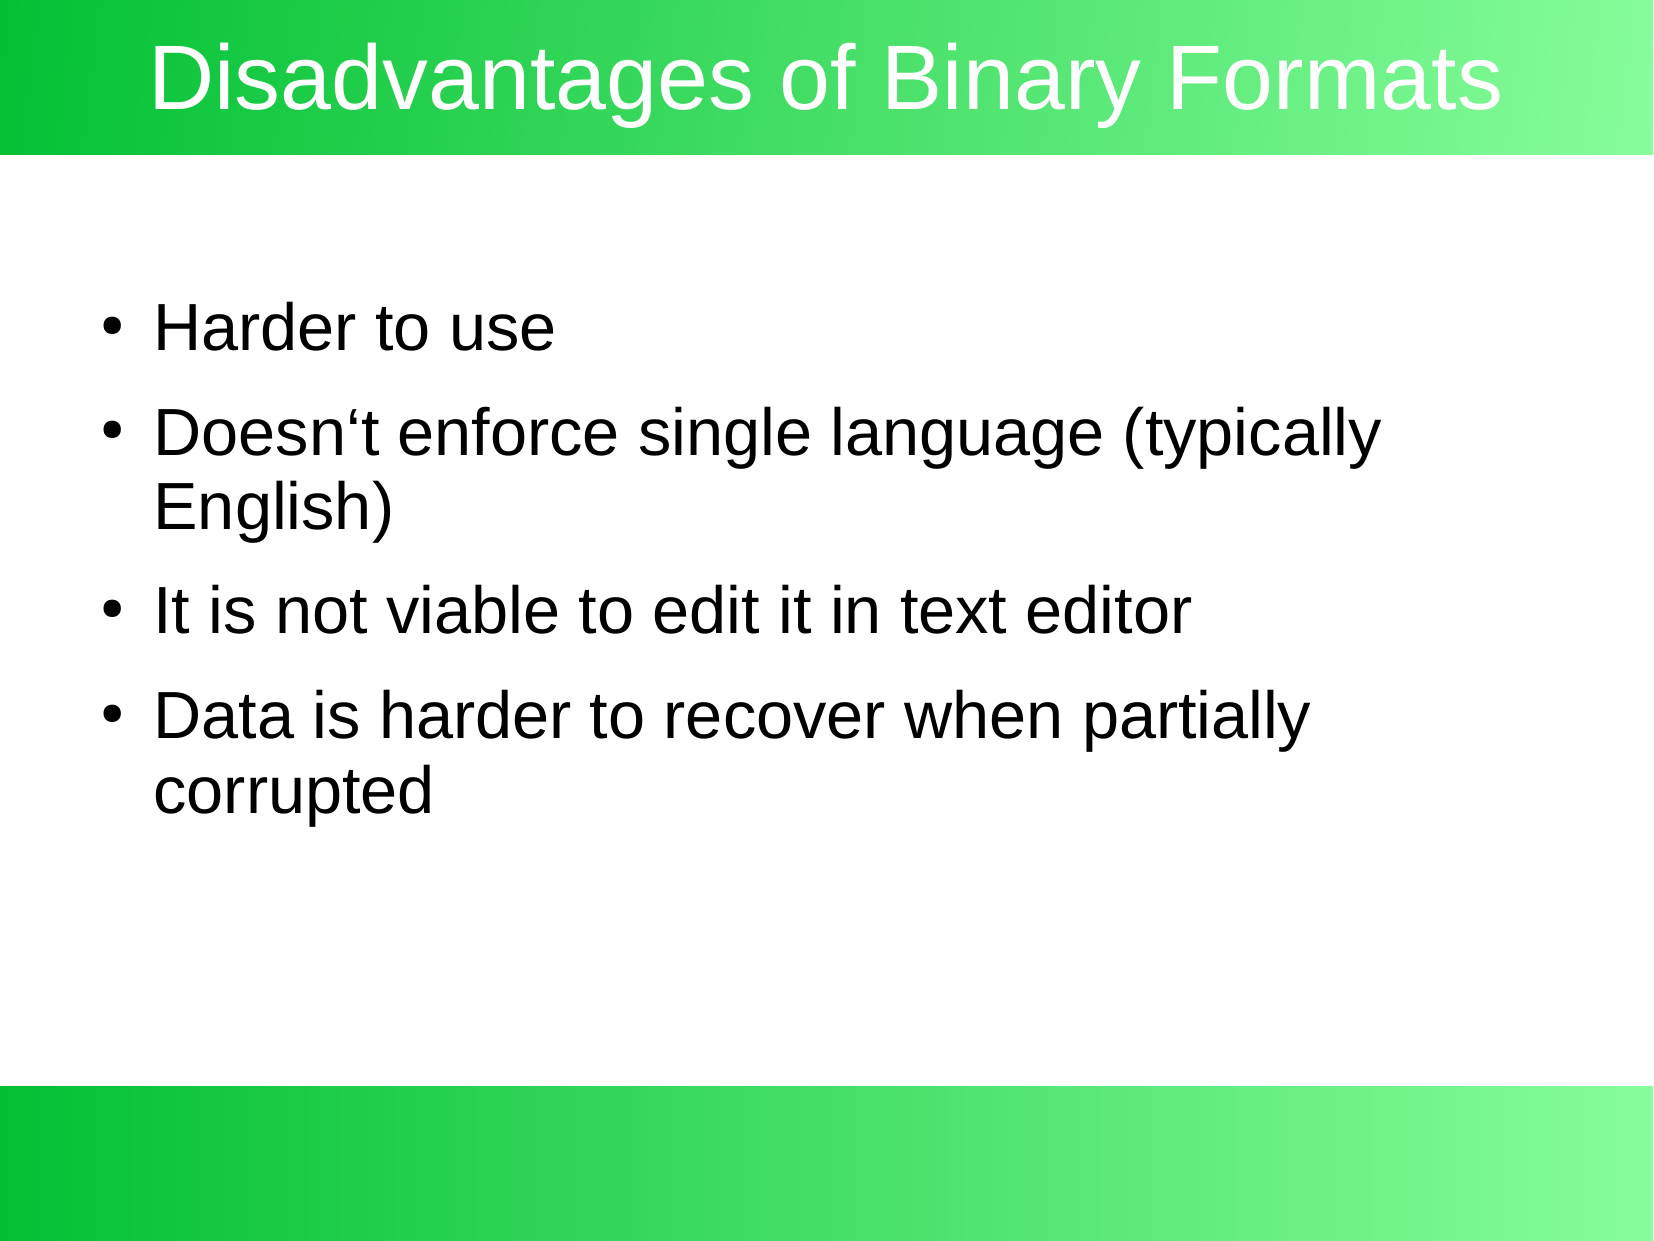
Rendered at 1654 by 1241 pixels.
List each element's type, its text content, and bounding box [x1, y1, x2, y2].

list Harder to use Doesn‘t enforce single language (typically English) It is not viable to edit it in text editor Data is harder to recover when partially corrupted [82, 290, 1571, 1010]
title Disadvantages of Binary Formats [82, 25, 1571, 130]
